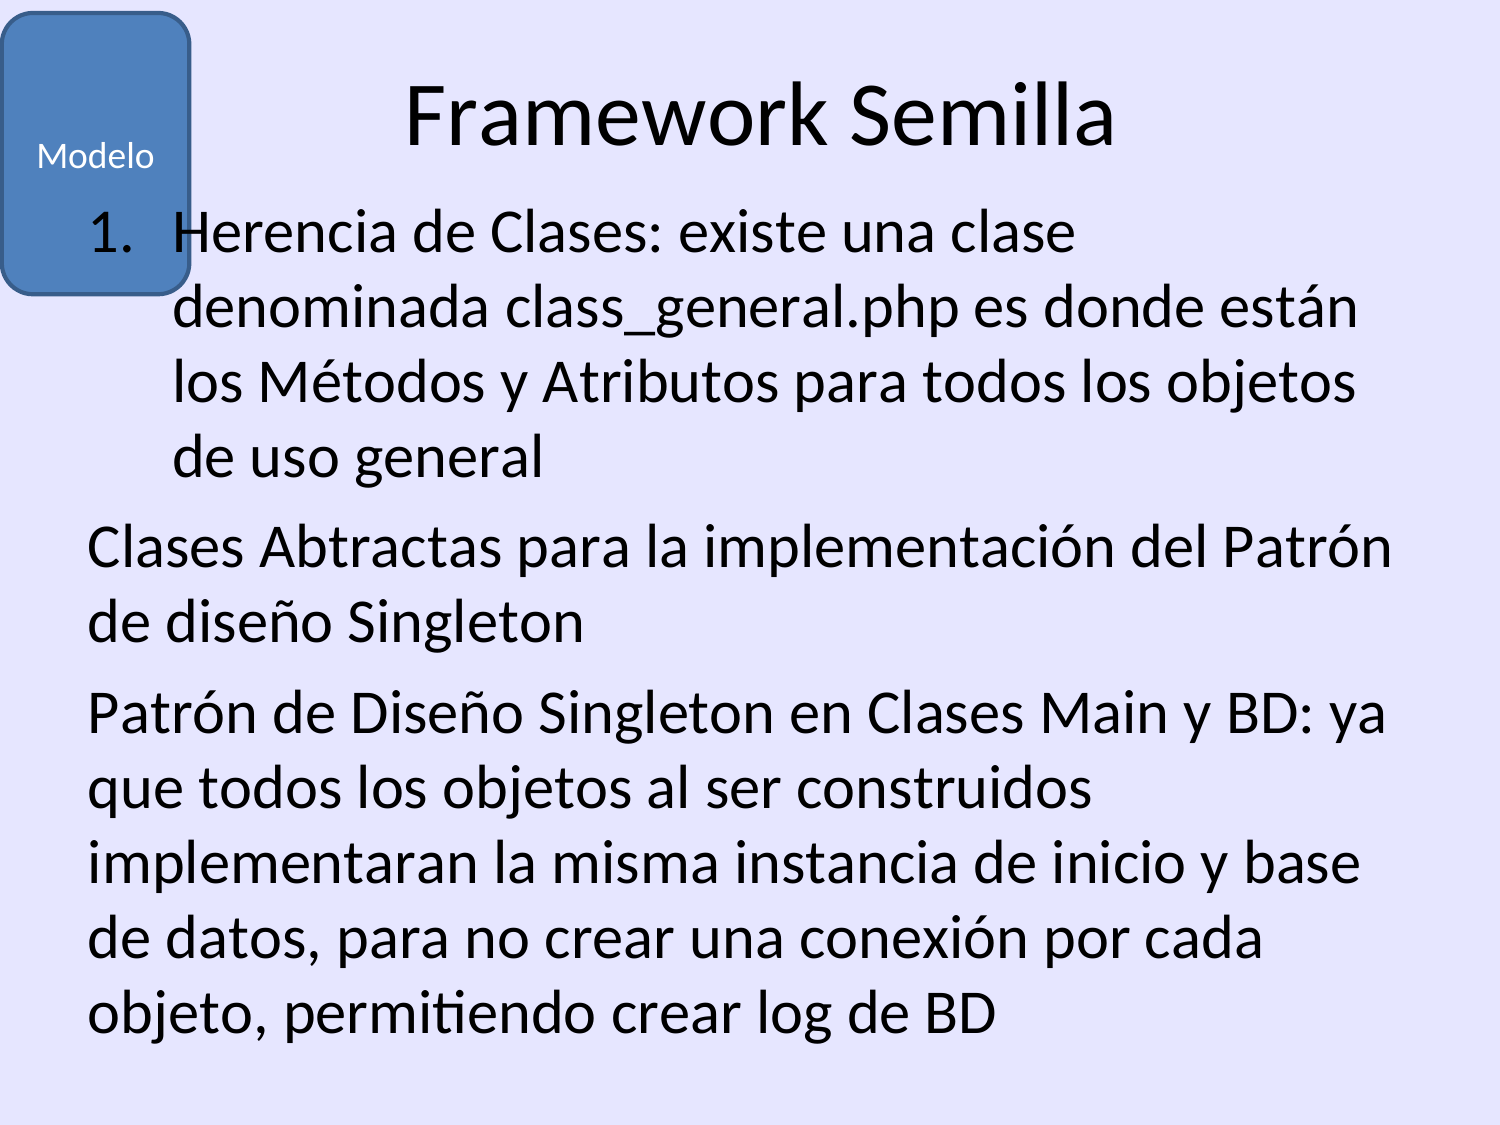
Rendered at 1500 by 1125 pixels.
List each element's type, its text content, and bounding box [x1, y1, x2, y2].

text_box Herencia de Clases: existe una clase denominada class_general.php es donde están los Métodos y Atributos para todos los objetos de uso general Clases Abtractas para la implementación del Patrón de diseño Singleton Patrón de Diseño Singleton en Clases Main y BD: ya que todos los objetos al ser construidos implementaran la misma instancia de inicio y base de datos, para no crear una conexión por cada objeto, permitiendo crear log de BD [72, 183, 1423, 1012]
text_box Framework Semilla [58, 35, 1465, 183]
text_box Modelo [1, 12, 188, 295]
